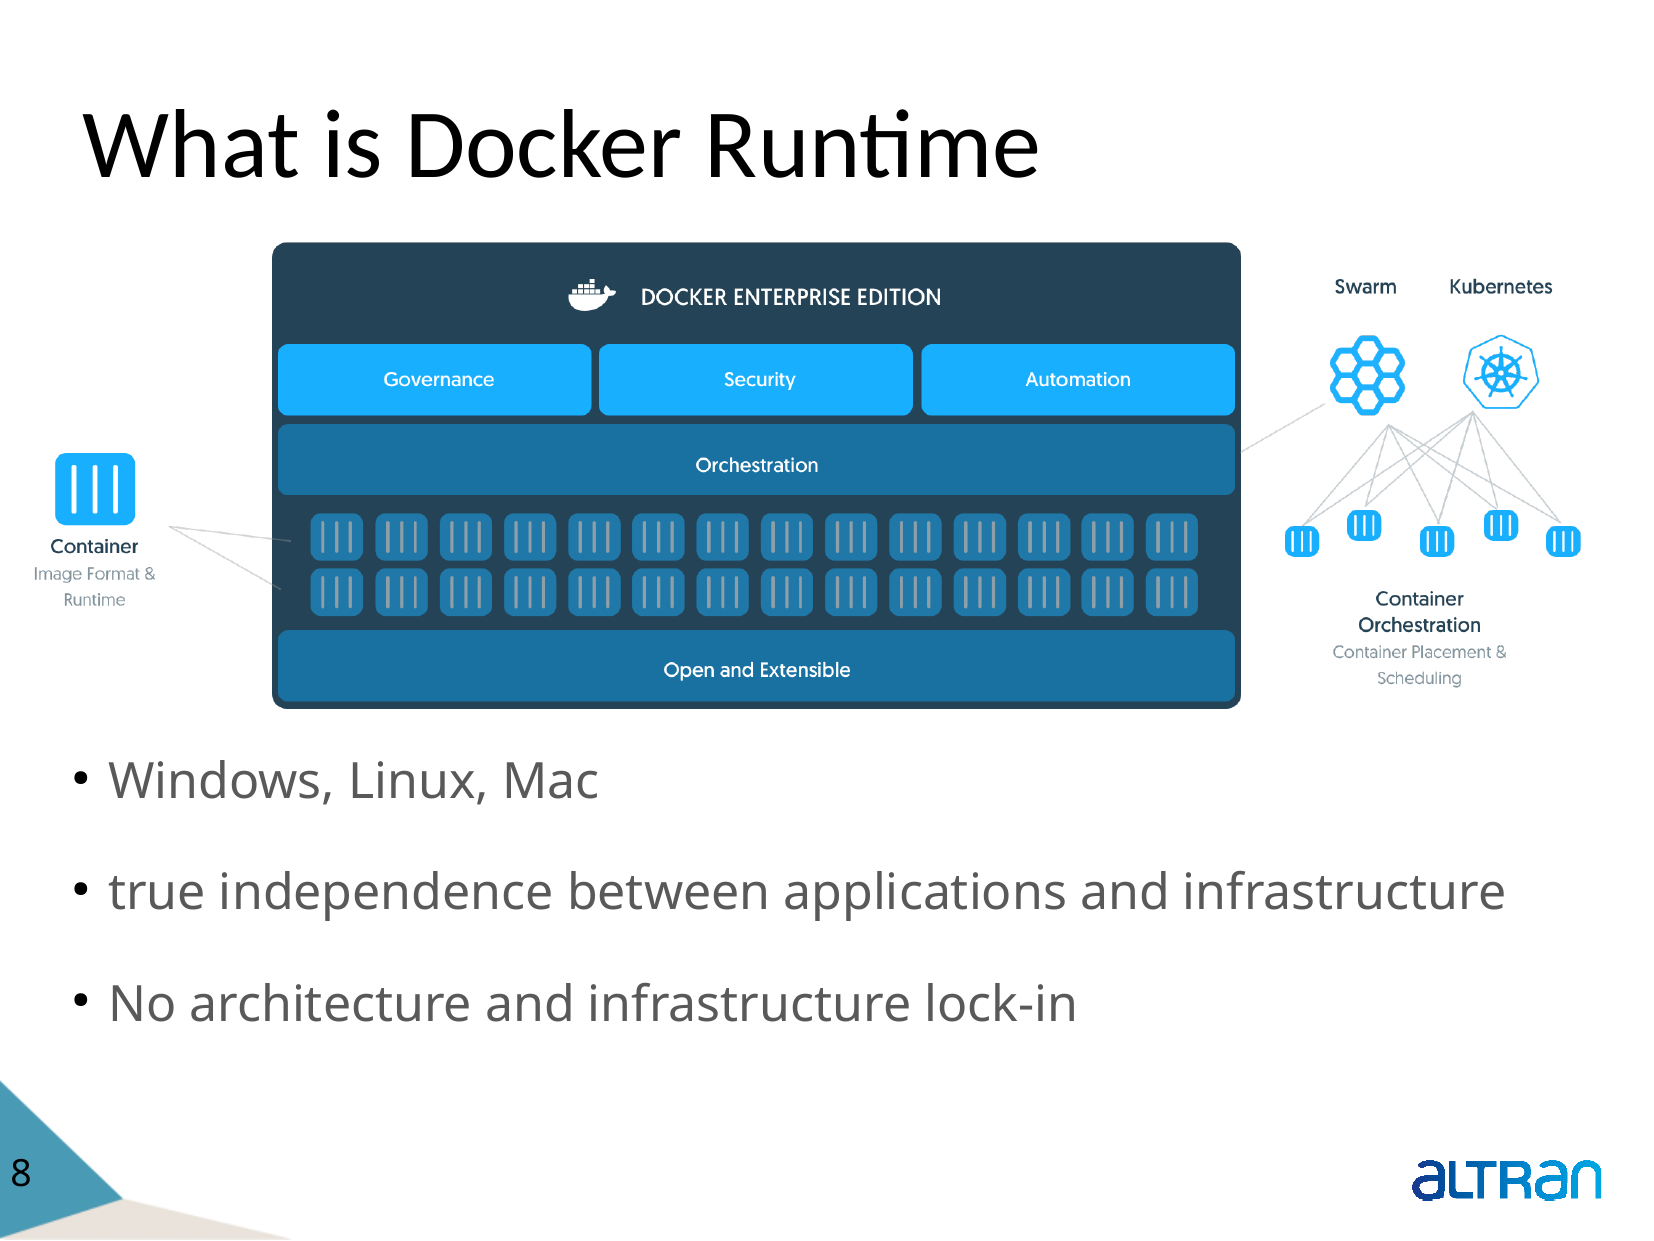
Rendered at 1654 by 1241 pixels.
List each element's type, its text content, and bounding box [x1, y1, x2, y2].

picture [0, 203, 1636, 766]
list Windows, Linux, Mac true independence between applications and infrastructure No architecture and infrastructure lock-in [60, 766, 1549, 1109]
picture [1595, 1160, 1602, 1167]
picture [1543, 1182, 1560, 1193]
picture [1555, 1160, 1602, 1201]
title What is Docker Runtime [82, 49, 1571, 203]
picture [1412, 1160, 1559, 1201]
picture [0, 1072, 316, 1240]
